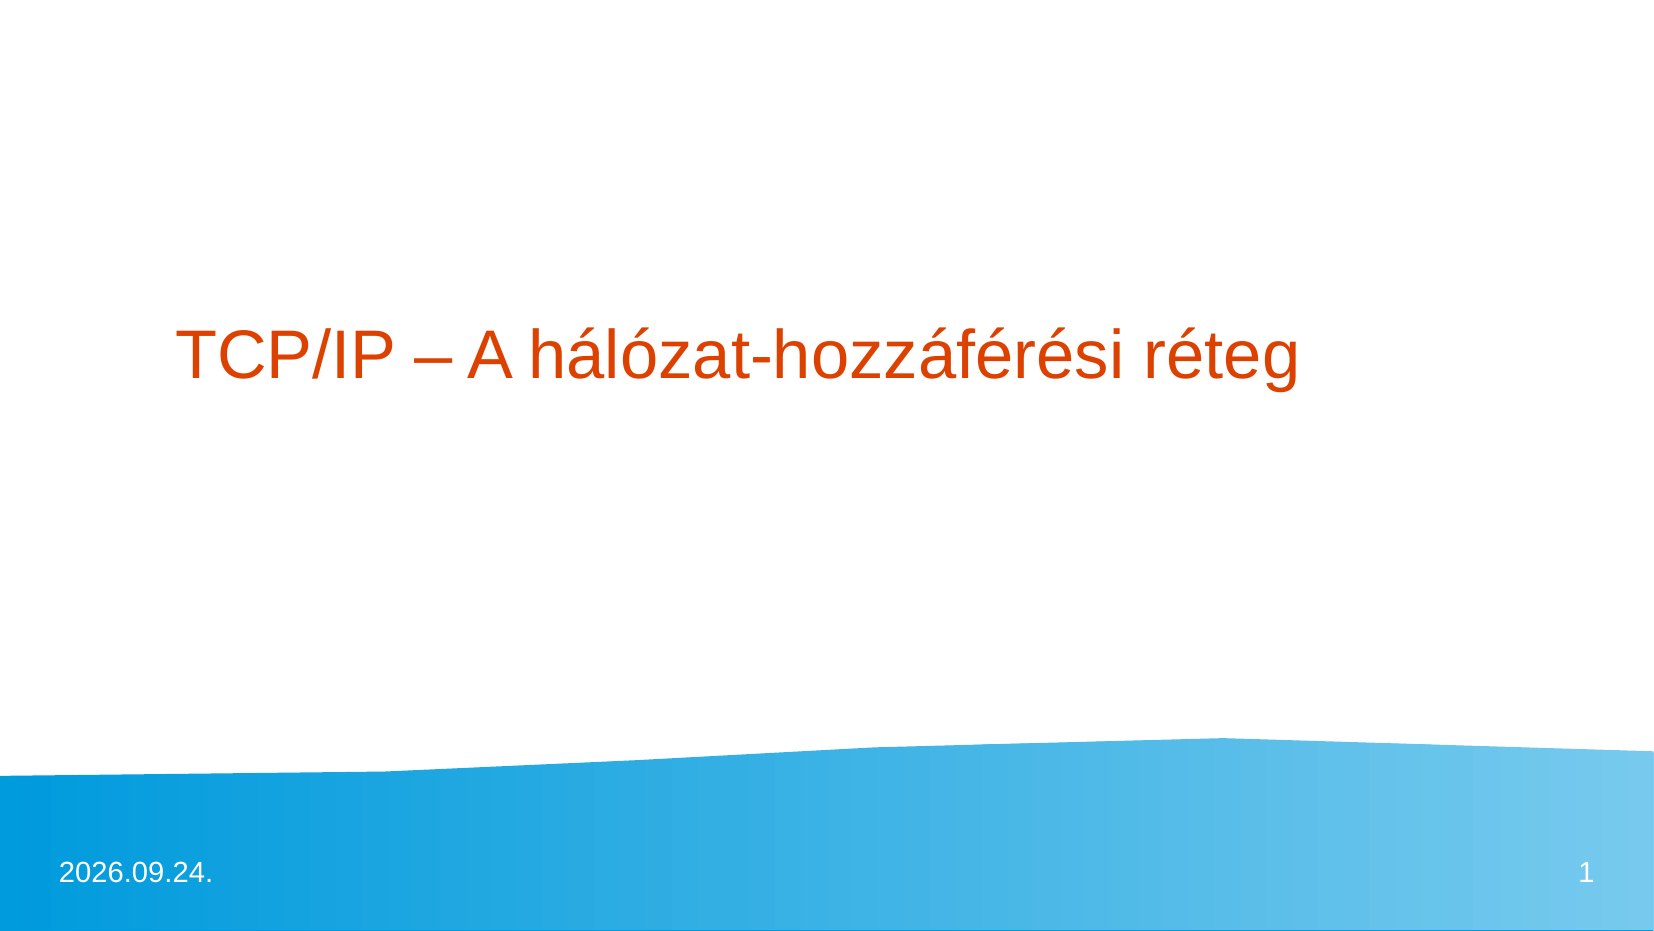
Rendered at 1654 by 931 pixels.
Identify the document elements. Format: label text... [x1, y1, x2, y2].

title TCP/IP – A hálózat-hozzáférési réteg [0, 265, 1477, 443]
